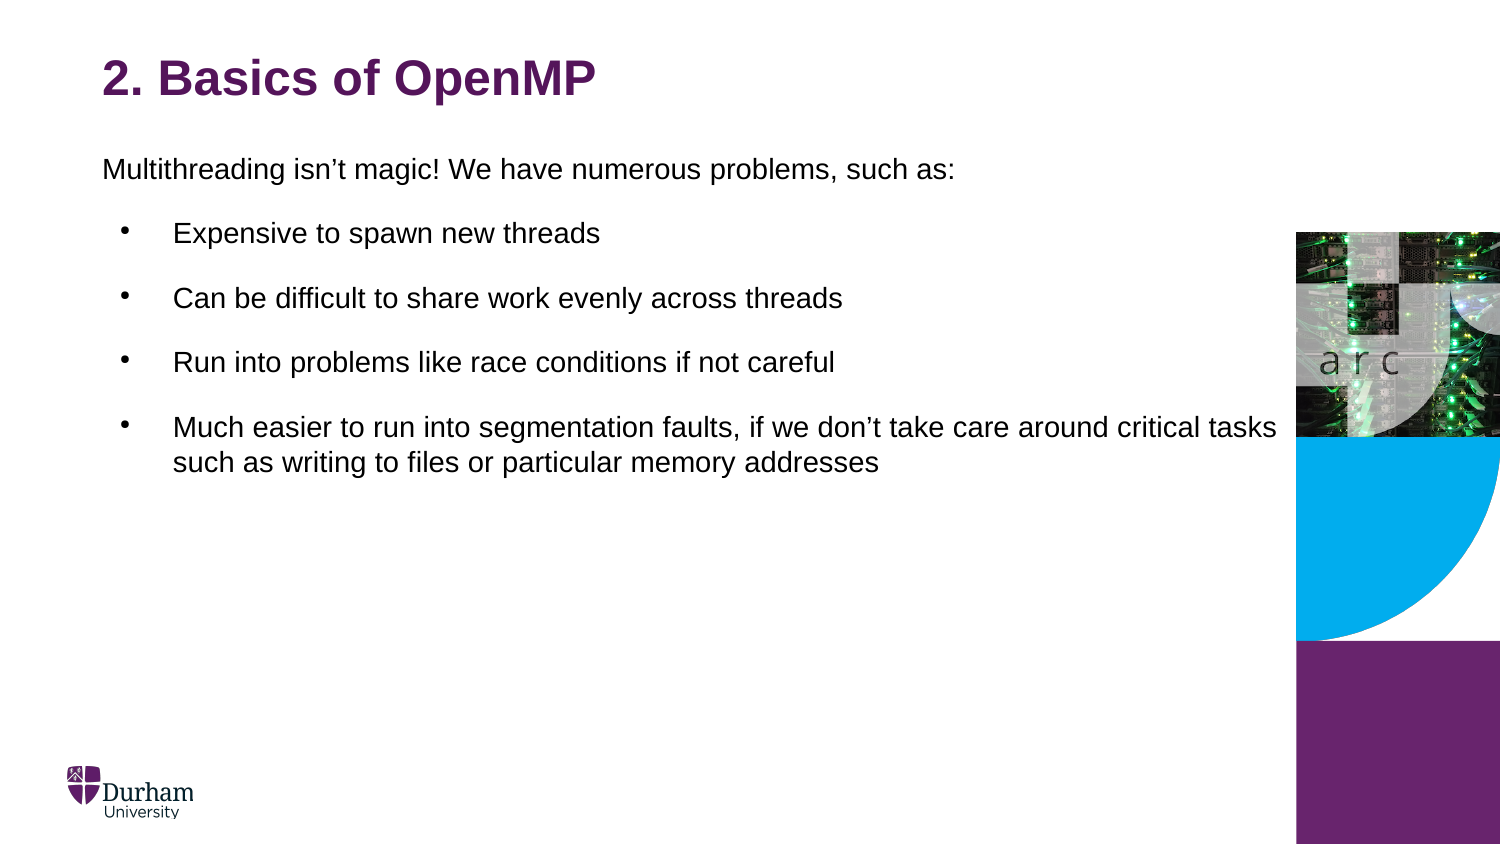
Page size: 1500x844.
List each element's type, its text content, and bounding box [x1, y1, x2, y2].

picture [1332, 467, 1500, 640]
list Multithreading isn’t magic! We have numerous problems, such as: Expensive to spawn new threads Can be difficult to share work evenly across threads Run into problems like race conditions if not careful Much easier to run into segmentation faults, if we don’t take care around critical tasks such as writing to files or particular memory addresses [101, 150, 1297, 488]
picture [67, 766, 193, 819]
text_box [1296, 640, 1500, 844]
title 2. Basics of OpenMP [101, 45, 1399, 187]
picture [1296, 232, 1500, 436]
